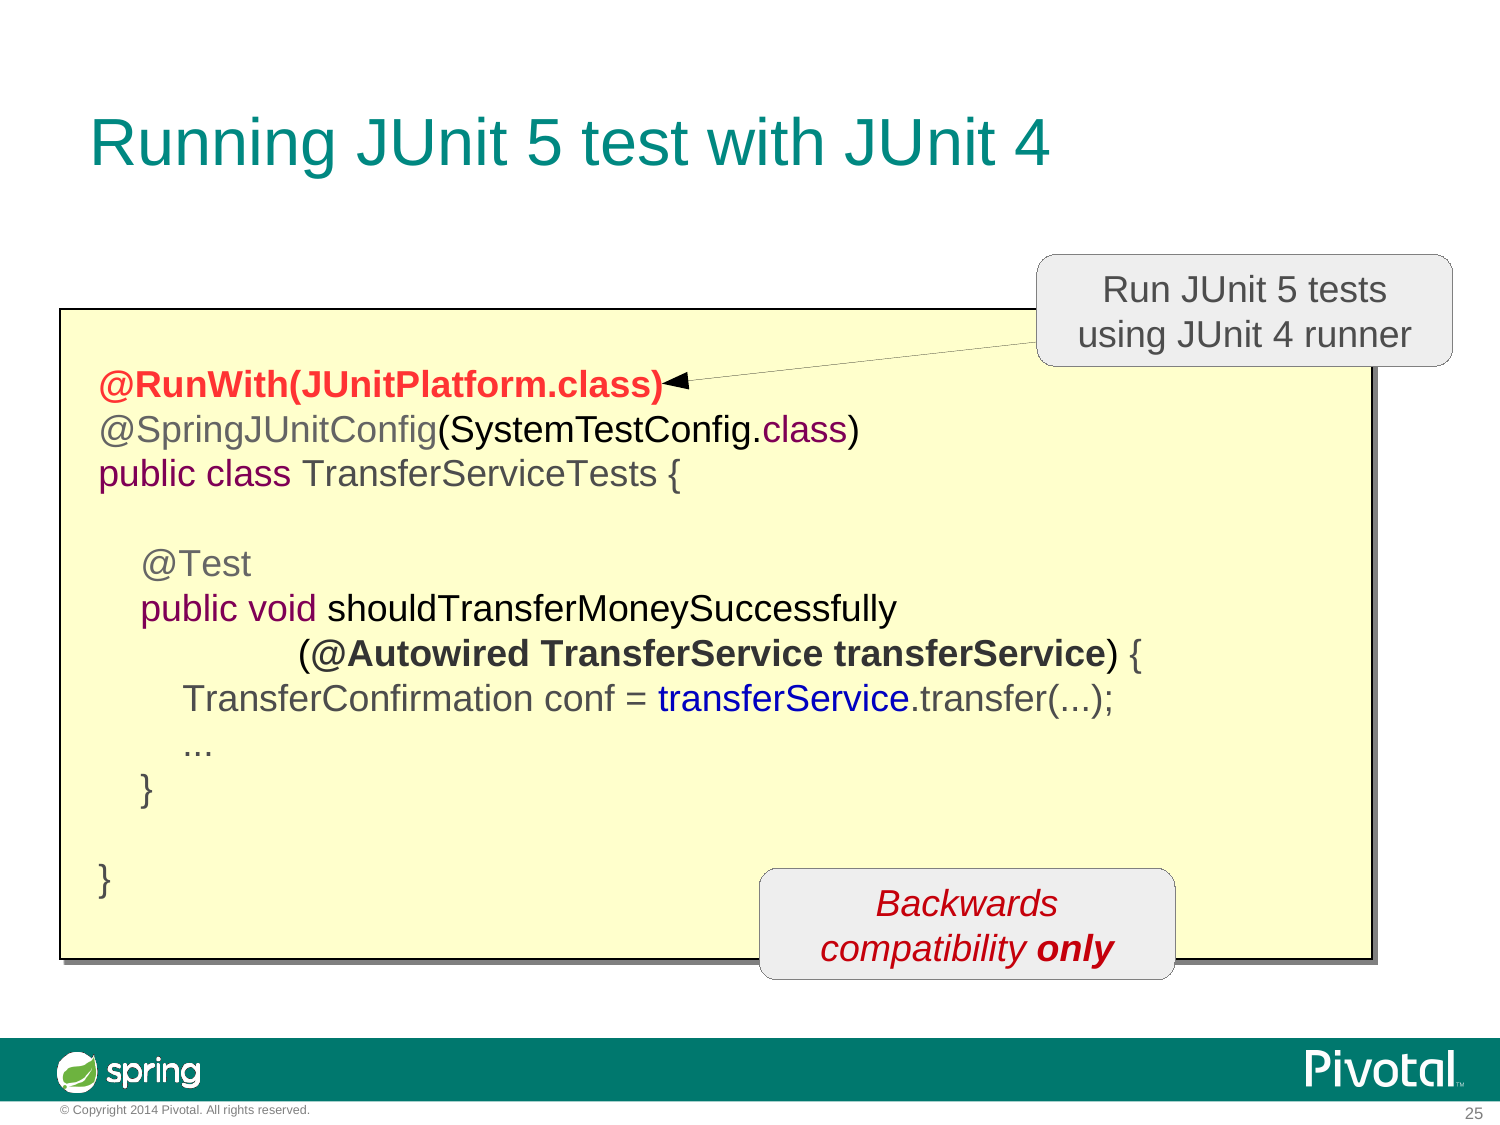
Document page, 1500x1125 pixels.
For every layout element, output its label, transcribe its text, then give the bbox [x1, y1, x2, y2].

picture [1306, 1050, 1464, 1087]
text_box Backwards compatibility only [759, 868, 1176, 980]
title Running JUnit 5 test with JUnit 4 [75, 45, 1426, 233]
list @RunWith(JUnitPlatform.class) @SpringJUnitConfig(SystemTestConfig.class) public class TransferServiceTests { @Test public void shouldTransferMoneySuccessfully (@Autowired TransferService transferService) { TransferConfirmation conf = transferService.transfer(...); ... } } [59, 309, 1373, 960]
picture [32, 1041, 210, 1103]
text_box Run JUnit 5 tests using JUnit 4 runner [1036, 254, 1453, 367]
